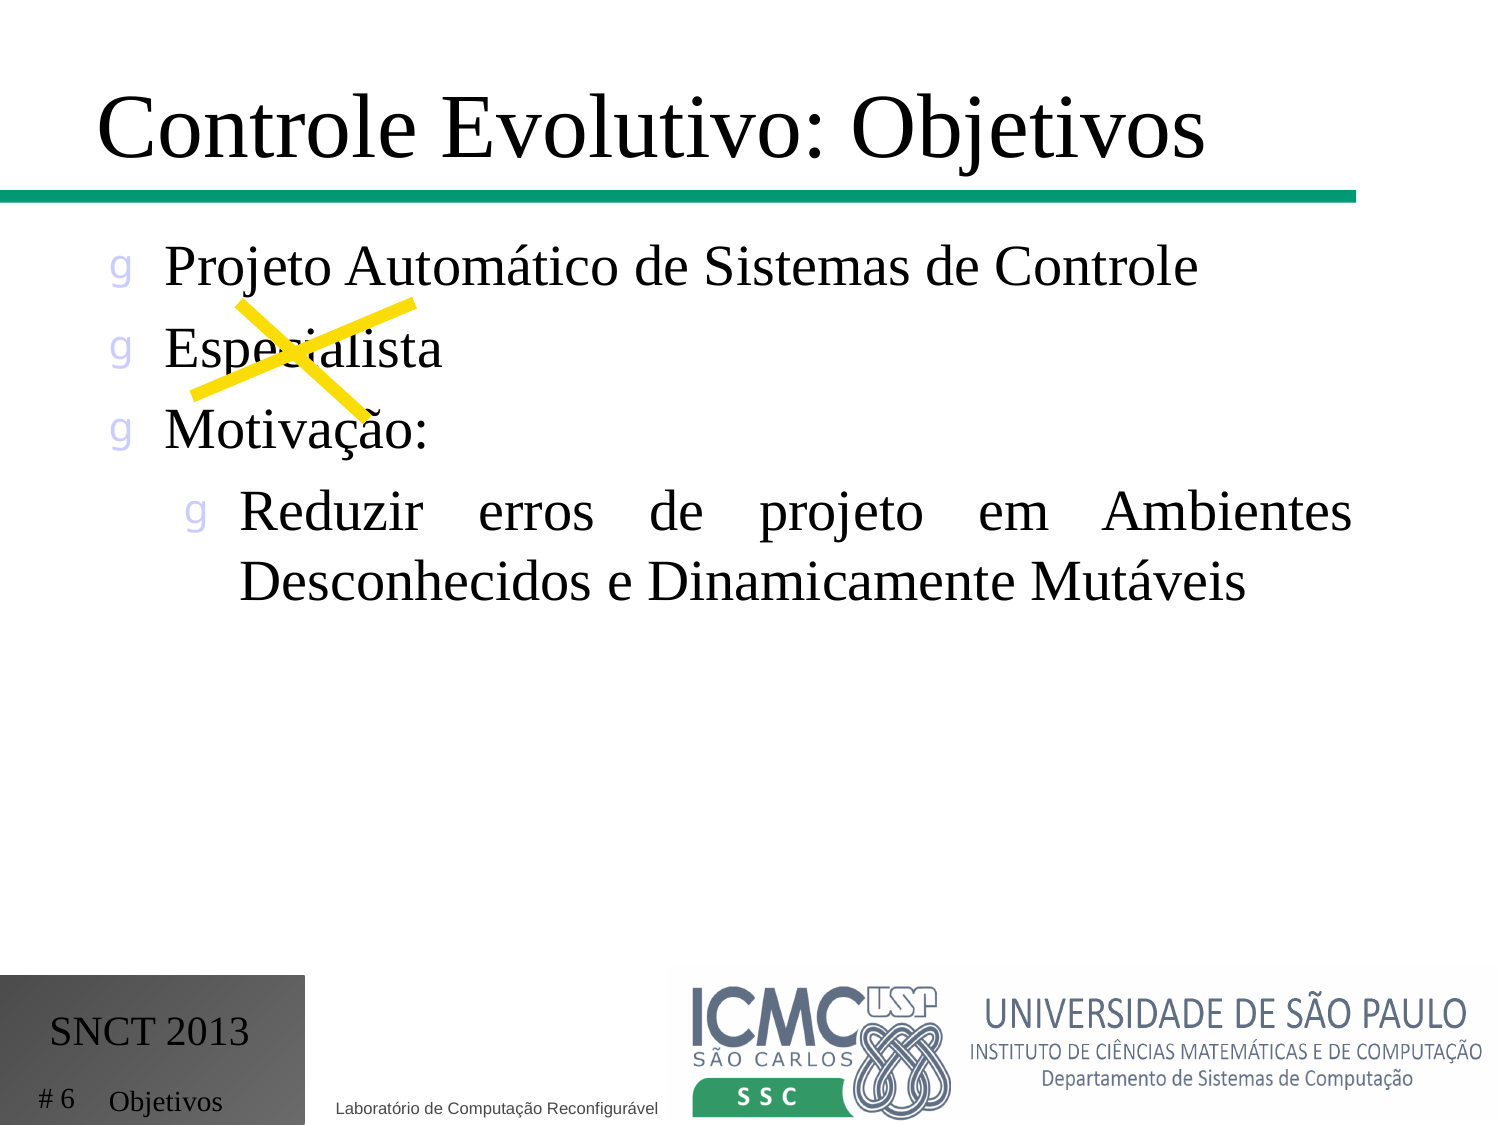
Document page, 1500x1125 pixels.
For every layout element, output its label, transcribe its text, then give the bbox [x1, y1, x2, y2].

picture [667, 964, 1500, 1121]
text_box Controle Evolutivo: Objetivos [81, 0, 1357, 242]
slide_number # <number> [23, 1071, 164, 1119]
text_box Projeto Automático de Sistemas de Controle Especialista Motivação: Reduzir erros de projeto em Ambientes Desconhecidos e Dinamicamente Mutáveis [93, 219, 1369, 720]
text_box Objetivos [94, 1074, 239, 1125]
